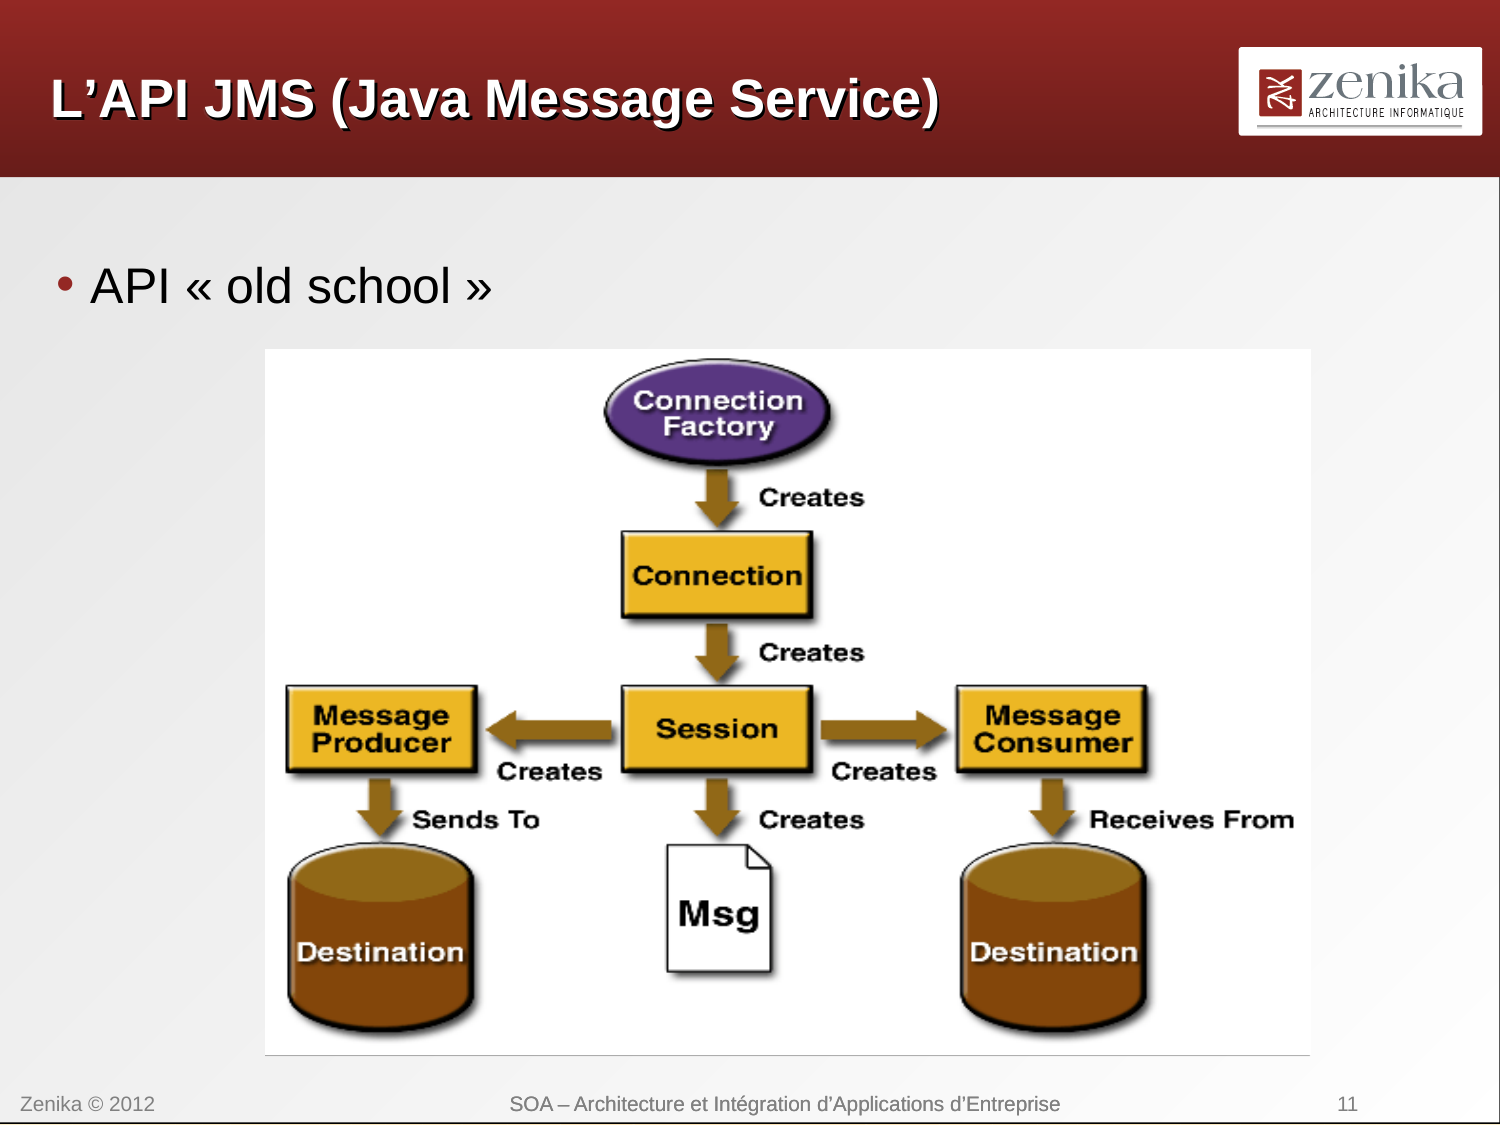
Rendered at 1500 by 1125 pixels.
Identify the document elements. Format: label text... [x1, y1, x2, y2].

list [50, 249, 1435, 1079]
title L’API JMS (Java Message Service) [50, 15, 1206, 180]
text_box API « old school » [41, 220, 578, 321]
picture [265, 350, 1311, 1055]
text_box SOA – Architecture et Intégration d’Applications d’Entreprise [443, 1084, 1128, 1106]
